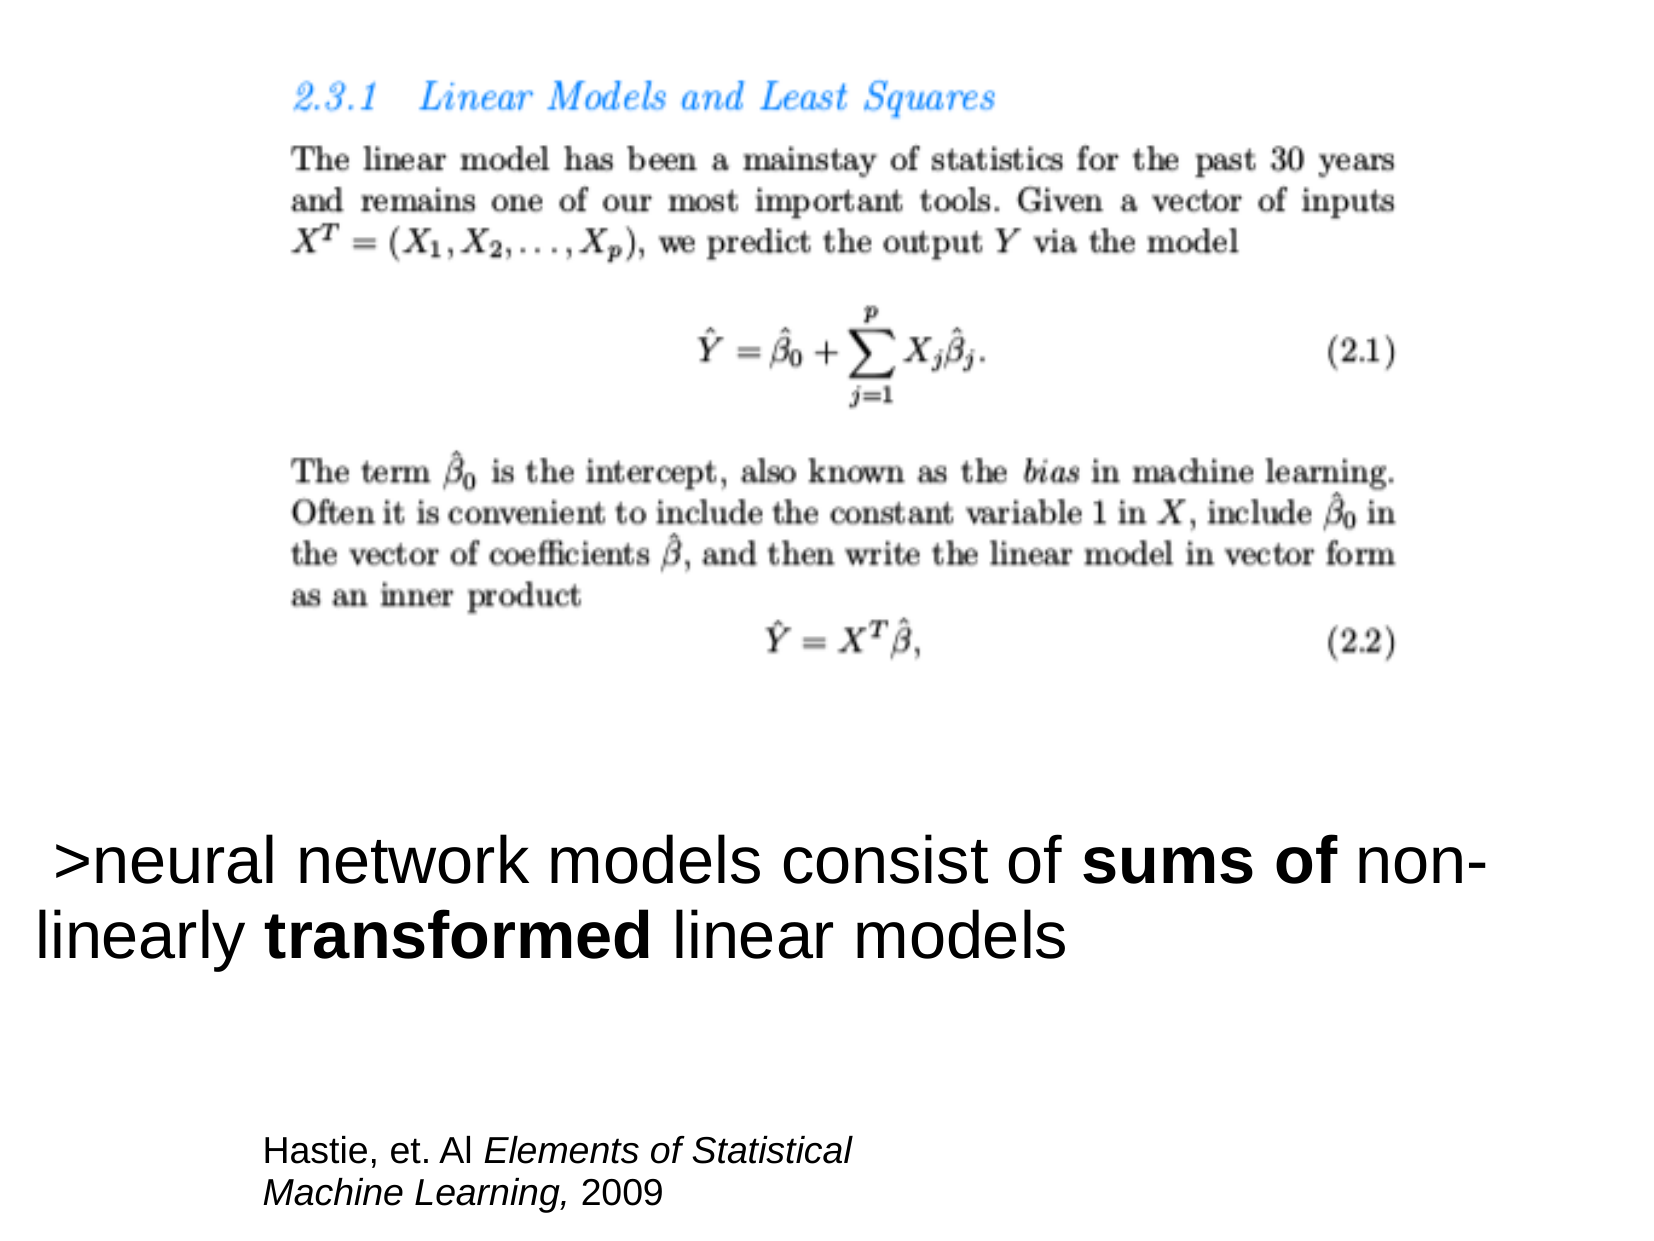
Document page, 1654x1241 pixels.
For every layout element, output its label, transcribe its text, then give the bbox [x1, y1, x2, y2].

picture [11, 11, 1491, 756]
text_box >neural network models consist of sums of non-linearly transformed linear models [35, 696, 1652, 1099]
text_box Hastie, et. Al Elements of Statistical Machine Learning, 2009 [248, 1122, 945, 1221]
